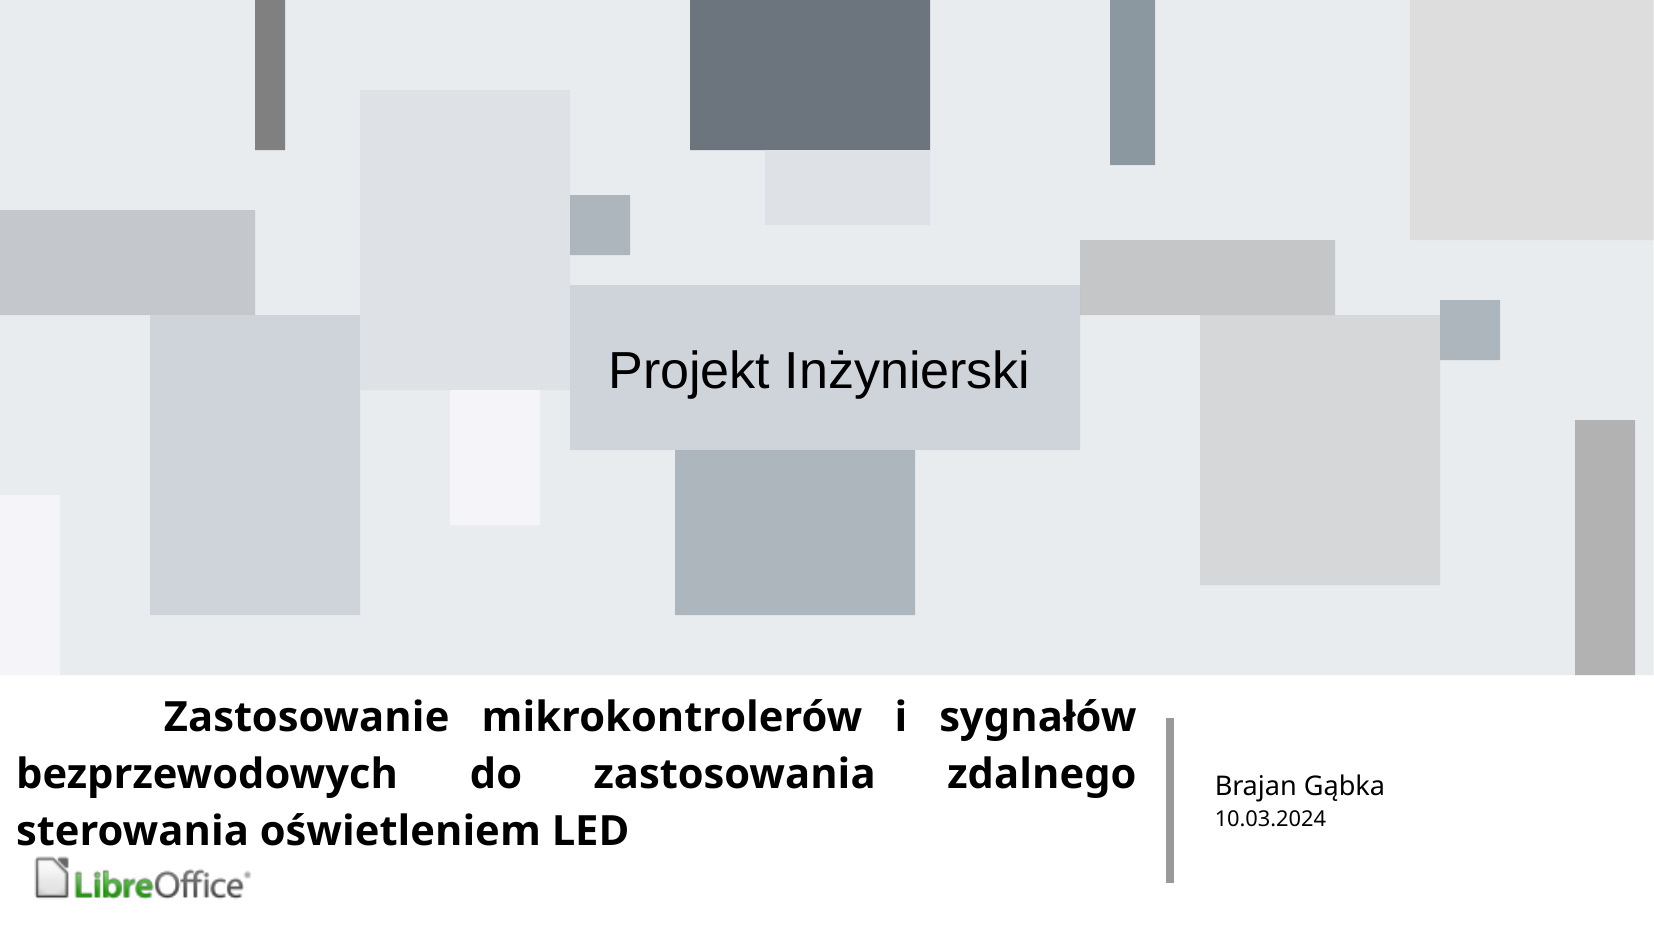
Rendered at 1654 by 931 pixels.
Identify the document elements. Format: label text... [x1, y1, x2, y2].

text_box Projekt Inżynierski [569, 287, 1084, 454]
picture [30, 852, 256, 903]
text_box Brajan Gąbka 10.03.2024 [1200, 759, 1591, 841]
text_box Zastosowanie mikrokontrolerów i sygnałów bezprzewodowych do zastosowania zdalnego sterowania oświetleniem LED [1, 679, 1152, 931]
